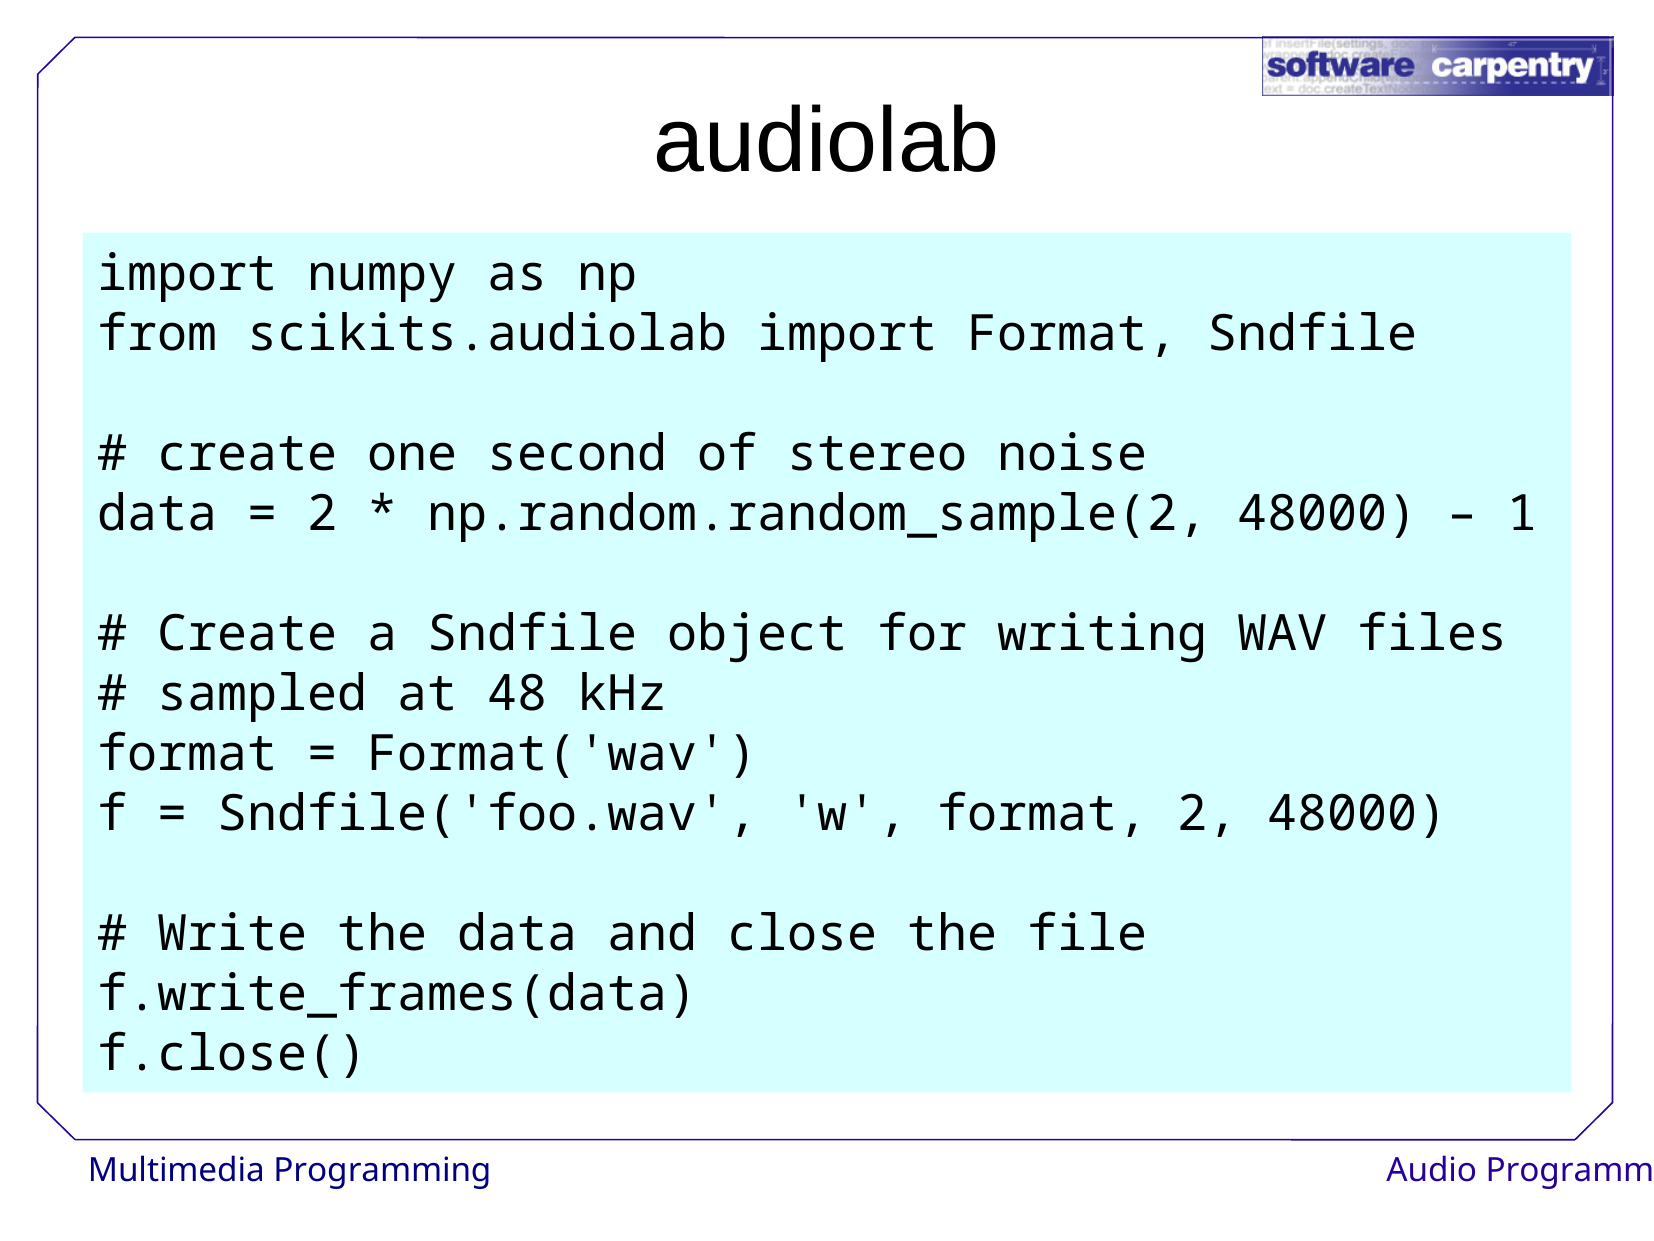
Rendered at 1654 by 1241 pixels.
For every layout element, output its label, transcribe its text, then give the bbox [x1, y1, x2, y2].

picture [1262, 36, 1614, 96]
text_box audiolab [82, 82, 1572, 205]
text_box import numpy as np from scikits.audiolab import Format, Sndfile # create one second of stereo noise data = 2 * np.random.random_sample(2, 48000) – 1 # Create a Sndfile object for writing WAV files # sampled at 48 kHz format = Format('wav') f = Sndfile('foo.wav', 'w', format, 2, 48000) # Write the data and close the file f.write_frames(data) f.close() [82, 232, 1572, 1093]
